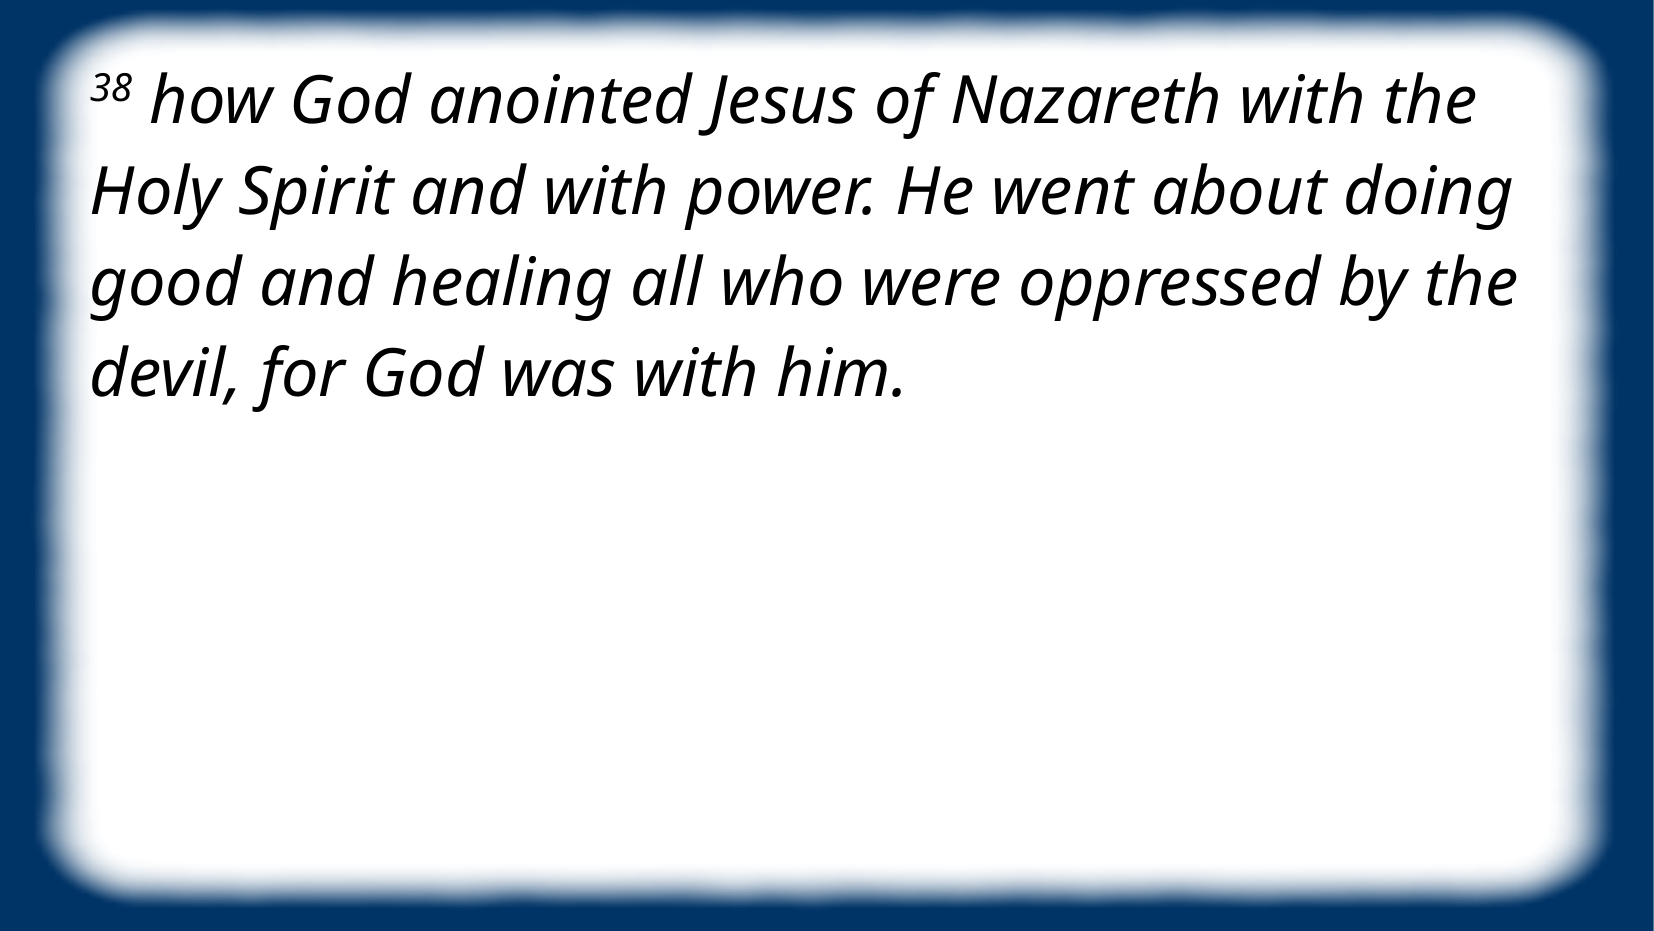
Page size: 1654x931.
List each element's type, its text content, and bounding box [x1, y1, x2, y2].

picture [0, 0, 1654, 931]
text_box 38 how God anointed Jesus of Nazareth with the Holy Spirit and with power. He went about doing good and healing all who were oppressed by the devil, for God was with him. [75, 45, 1561, 451]
